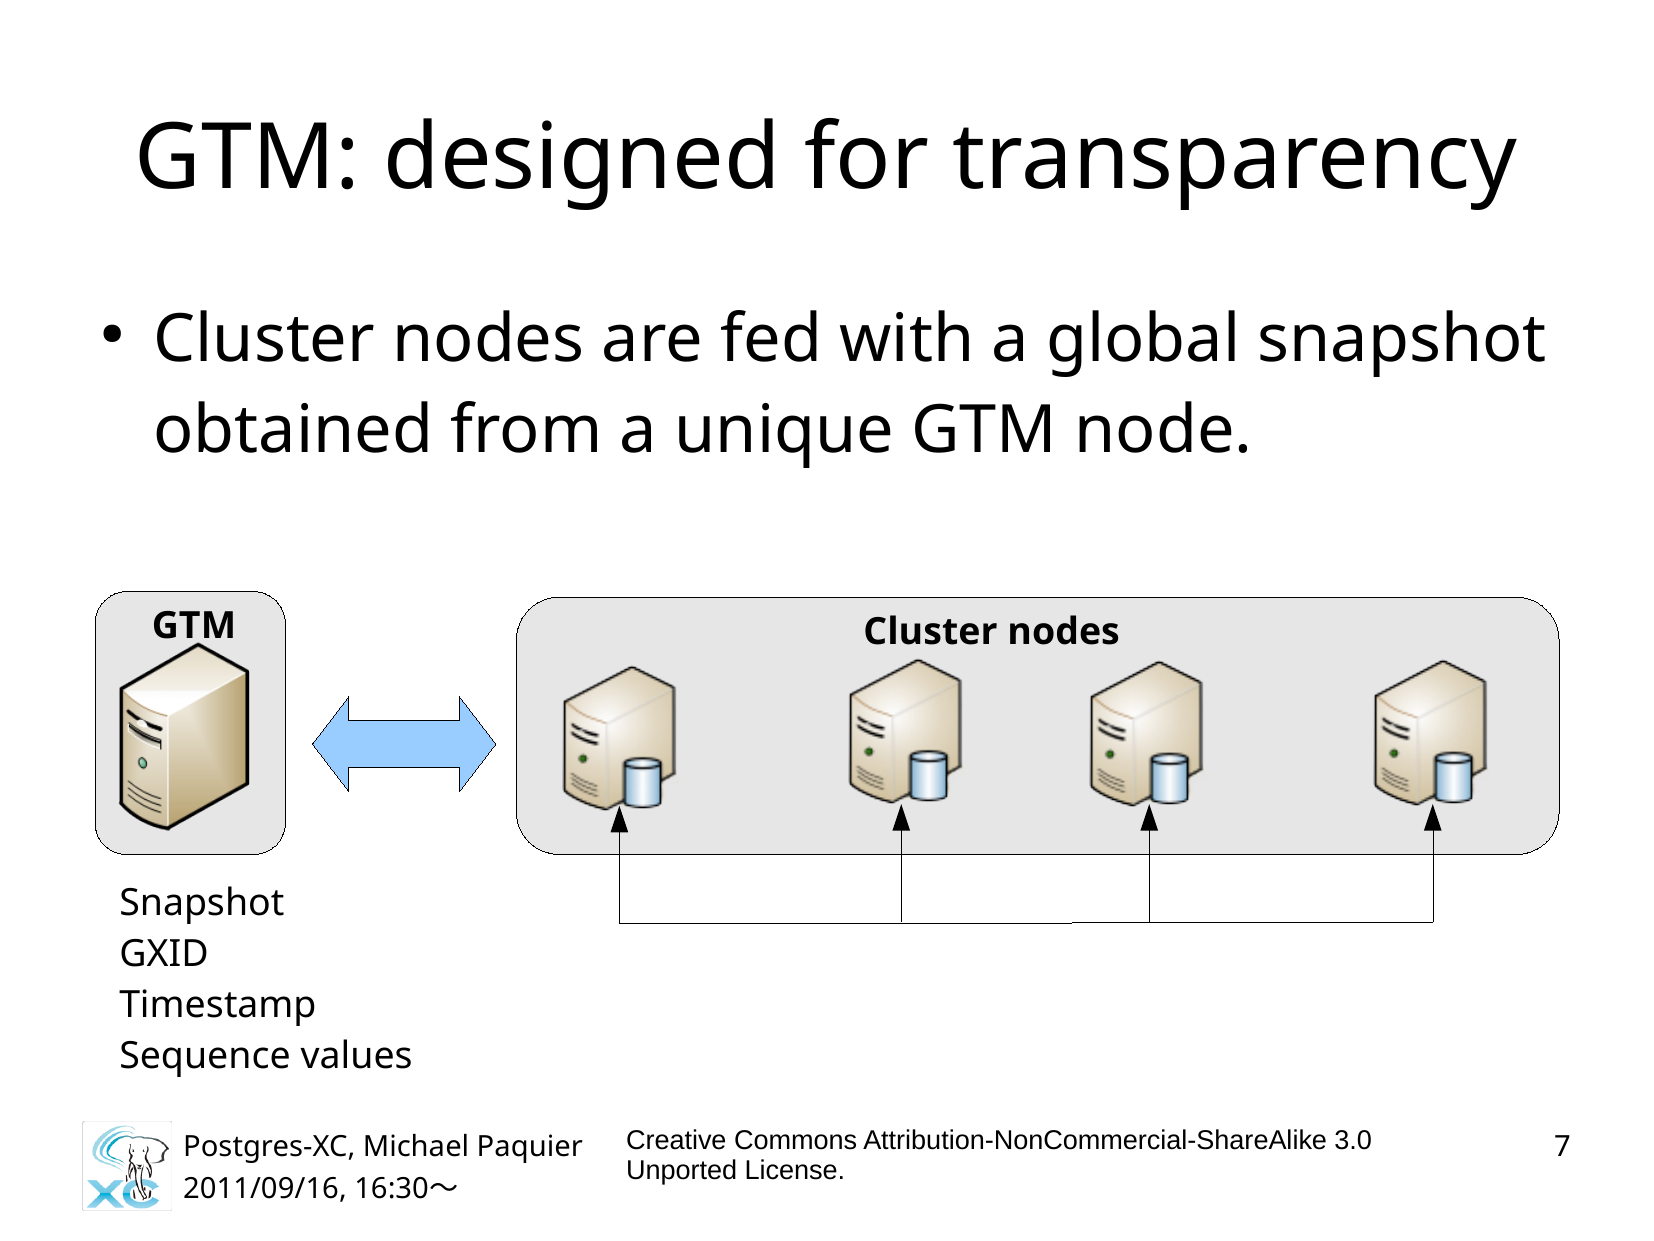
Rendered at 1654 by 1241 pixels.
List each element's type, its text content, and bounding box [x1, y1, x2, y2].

title GTM: designed for transparency [82, 56, 1571, 250]
text_box [95, 591, 286, 855]
text_box [312, 696, 496, 792]
picture [1089, 660, 1208, 809]
picture [82, 1121, 172, 1211]
picture [117, 640, 254, 836]
text_box Cluster nodes [848, 597, 1167, 658]
picture [562, 665, 681, 814]
text_box GTM [137, 591, 259, 652]
picture [1373, 659, 1492, 808]
text_box [902, 597, 1560, 855]
list Cluster nodes are fed with a global snapshot obtained from a unique GTM node. [82, 290, 1571, 1109]
text_box [516, 597, 901, 855]
picture [848, 658, 967, 807]
text_box Snapshot GXID Timestamp Sequence values [104, 867, 451, 1065]
